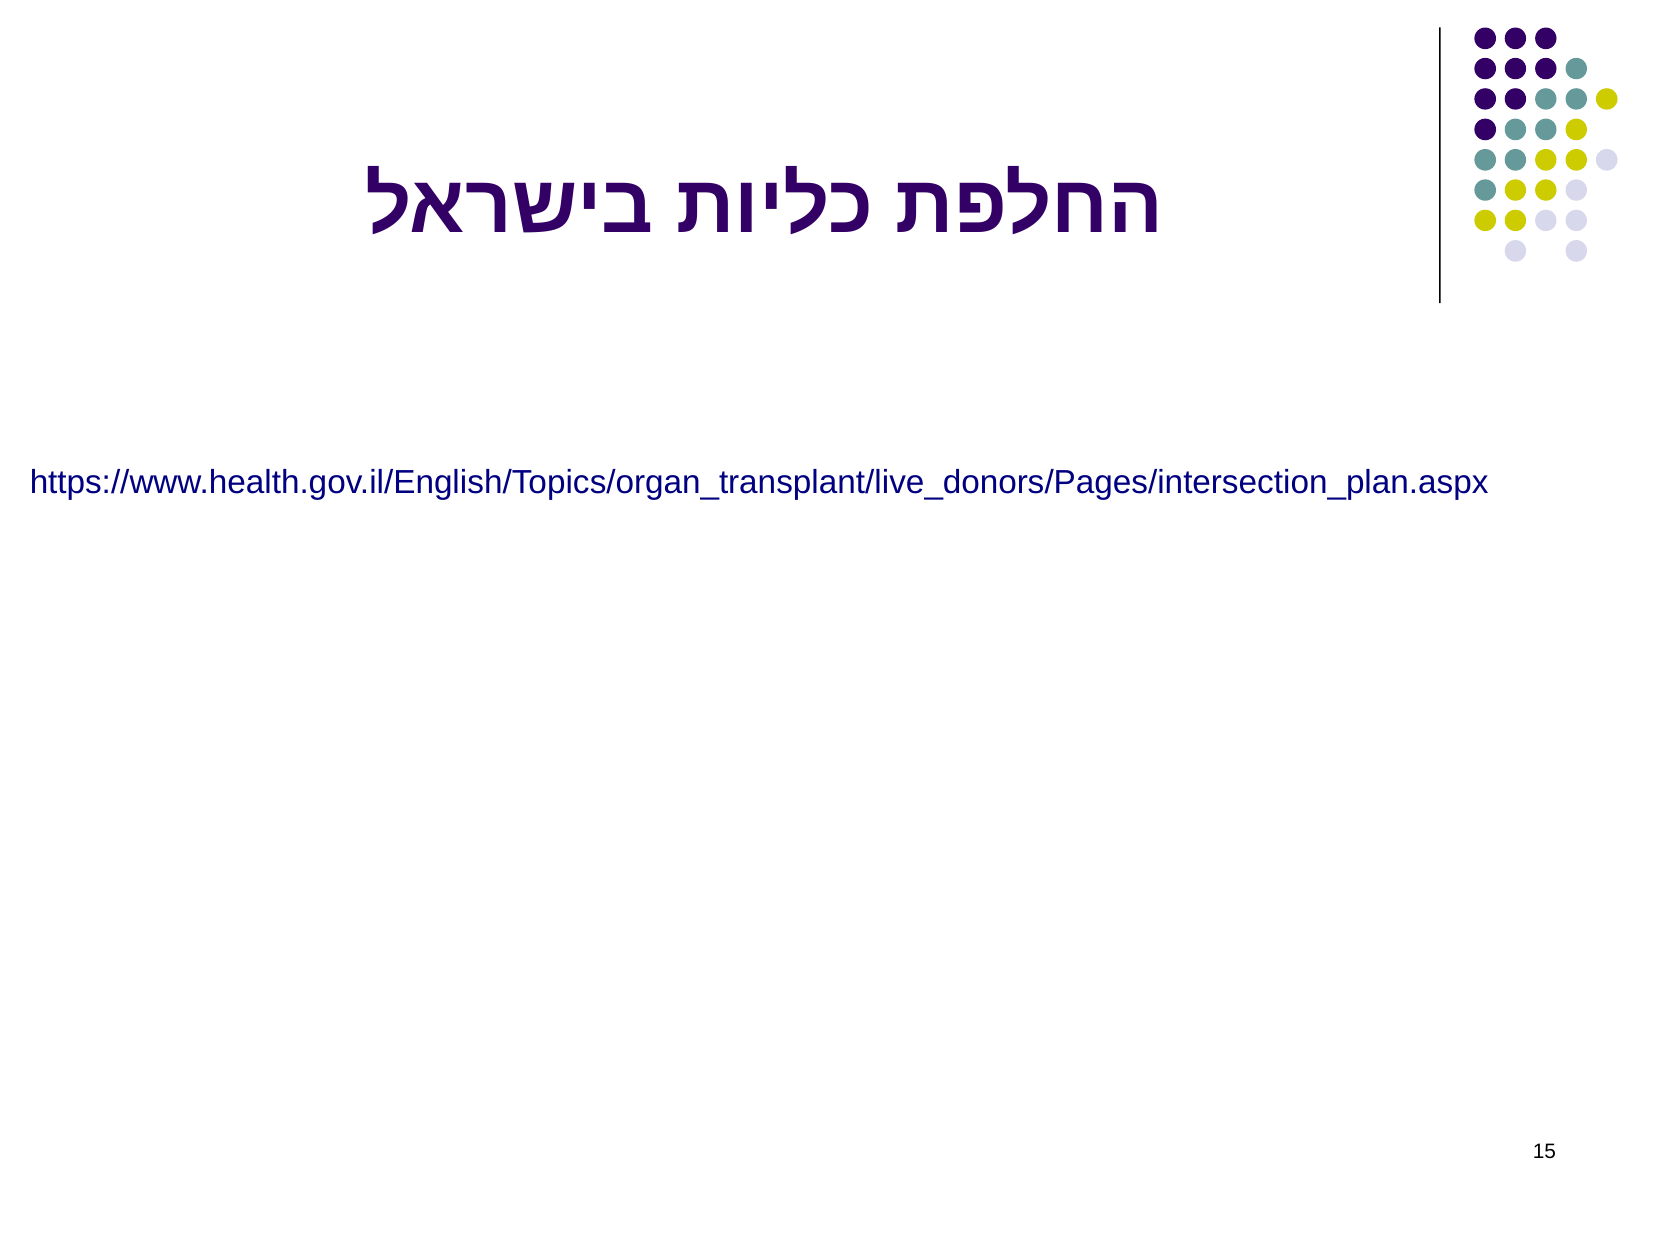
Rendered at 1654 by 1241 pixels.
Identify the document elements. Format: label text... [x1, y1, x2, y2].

text_box https://www.health.gov.il/English/Topics/organ_transplant/live_donors/Pages/intersection_plan.aspx [15, 456, 1636, 526]
title החלפת כליות בישראל [82, 22, 1447, 257]
slide_number <number> [1185, 1129, 1571, 1213]
